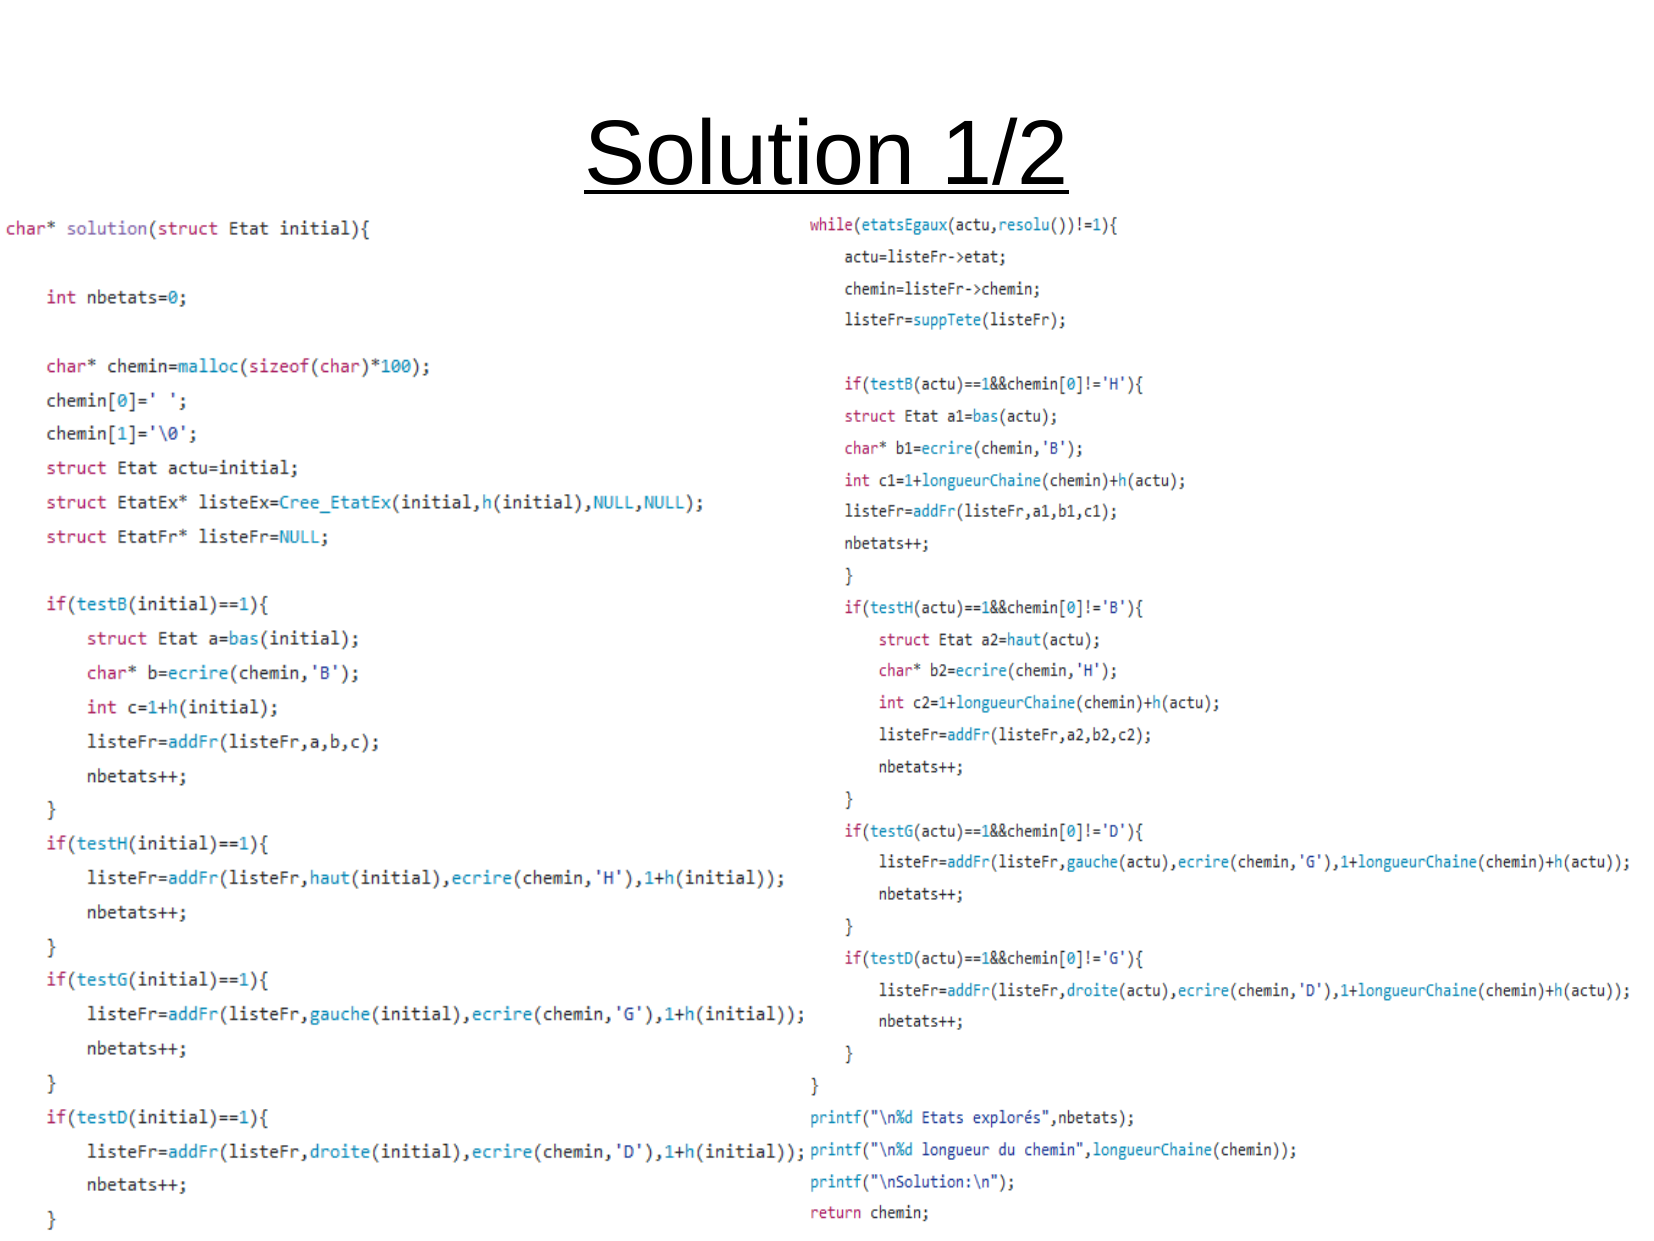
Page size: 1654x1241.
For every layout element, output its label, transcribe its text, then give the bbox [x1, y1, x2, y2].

picture [0, 213, 1642, 1241]
title Solution 1/2 [82, 49, 1571, 213]
